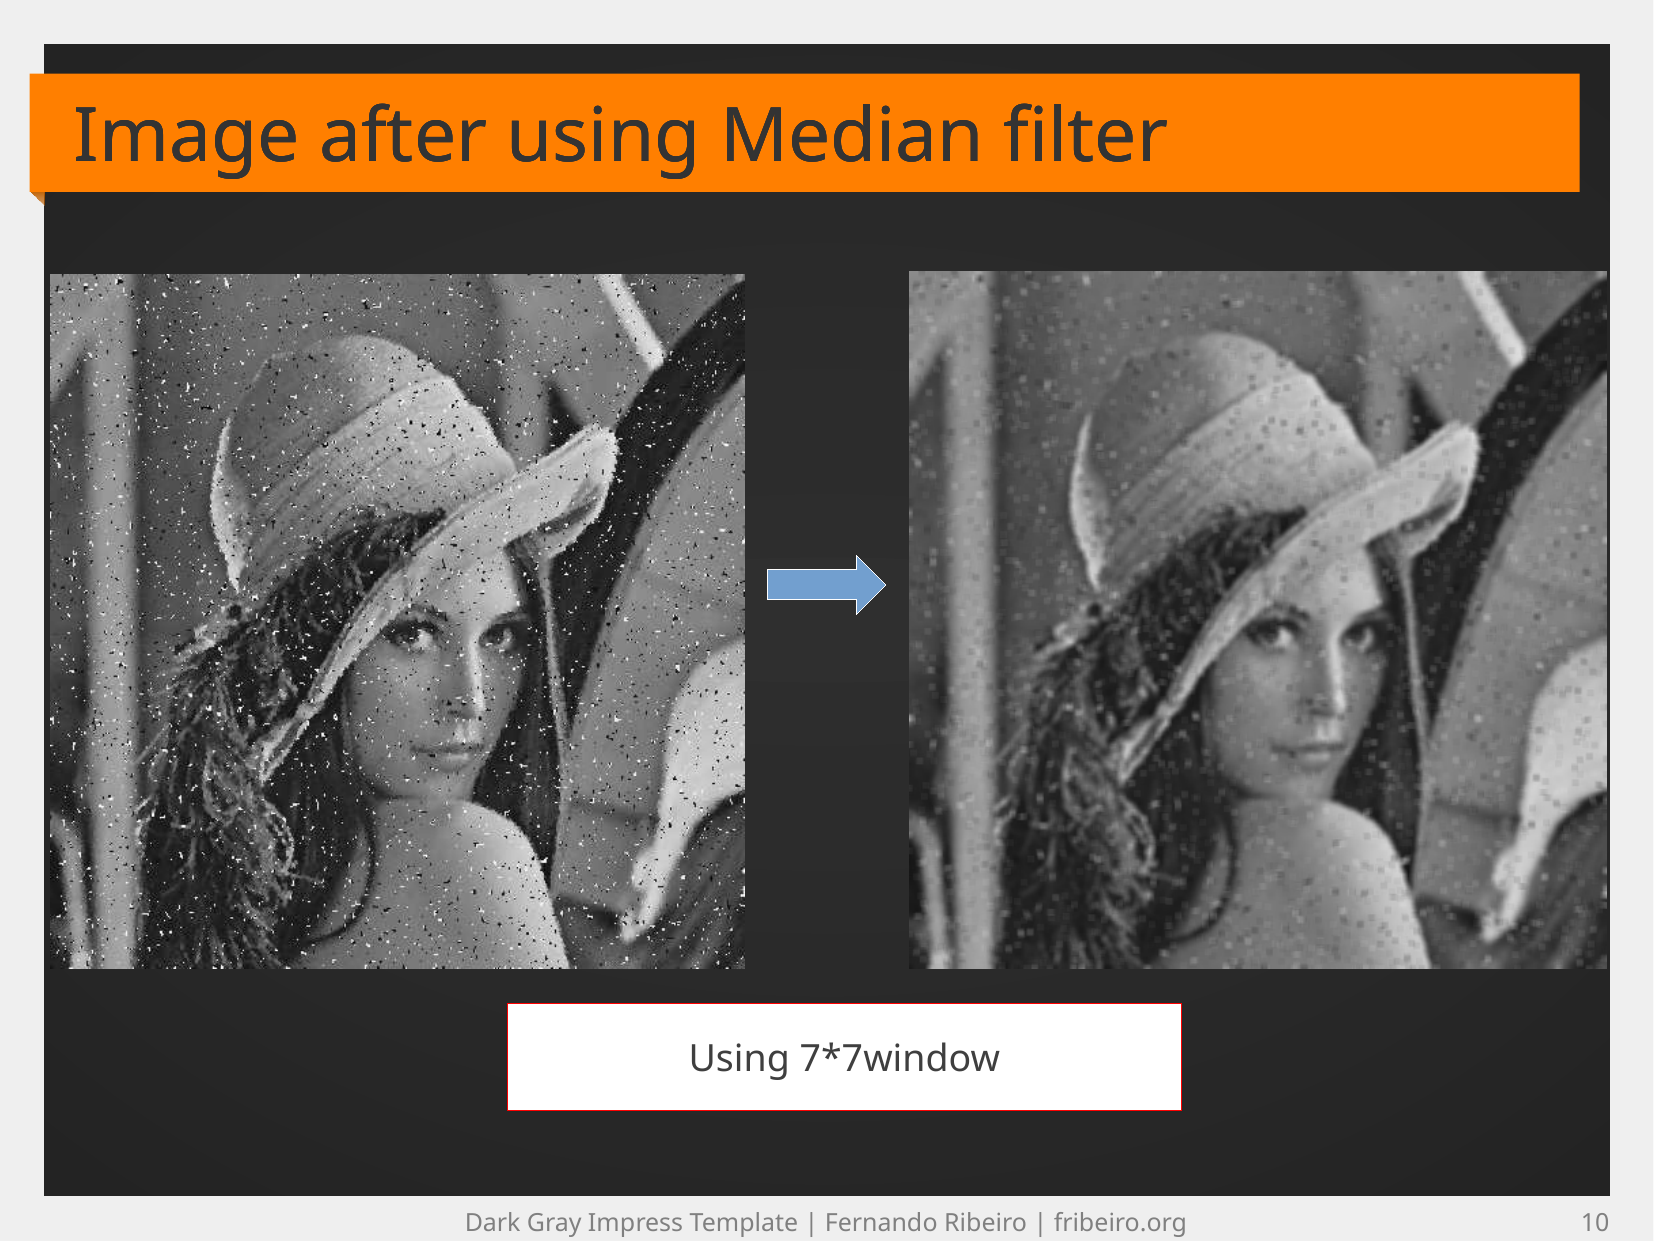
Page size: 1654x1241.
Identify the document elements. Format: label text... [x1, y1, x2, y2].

title Image after using Median filter [73, 73, 1565, 192]
text_box Using 7*7window [507, 1003, 1182, 1111]
picture [50, 274, 745, 969]
text_box [767, 555, 886, 615]
picture [909, 271, 1607, 969]
